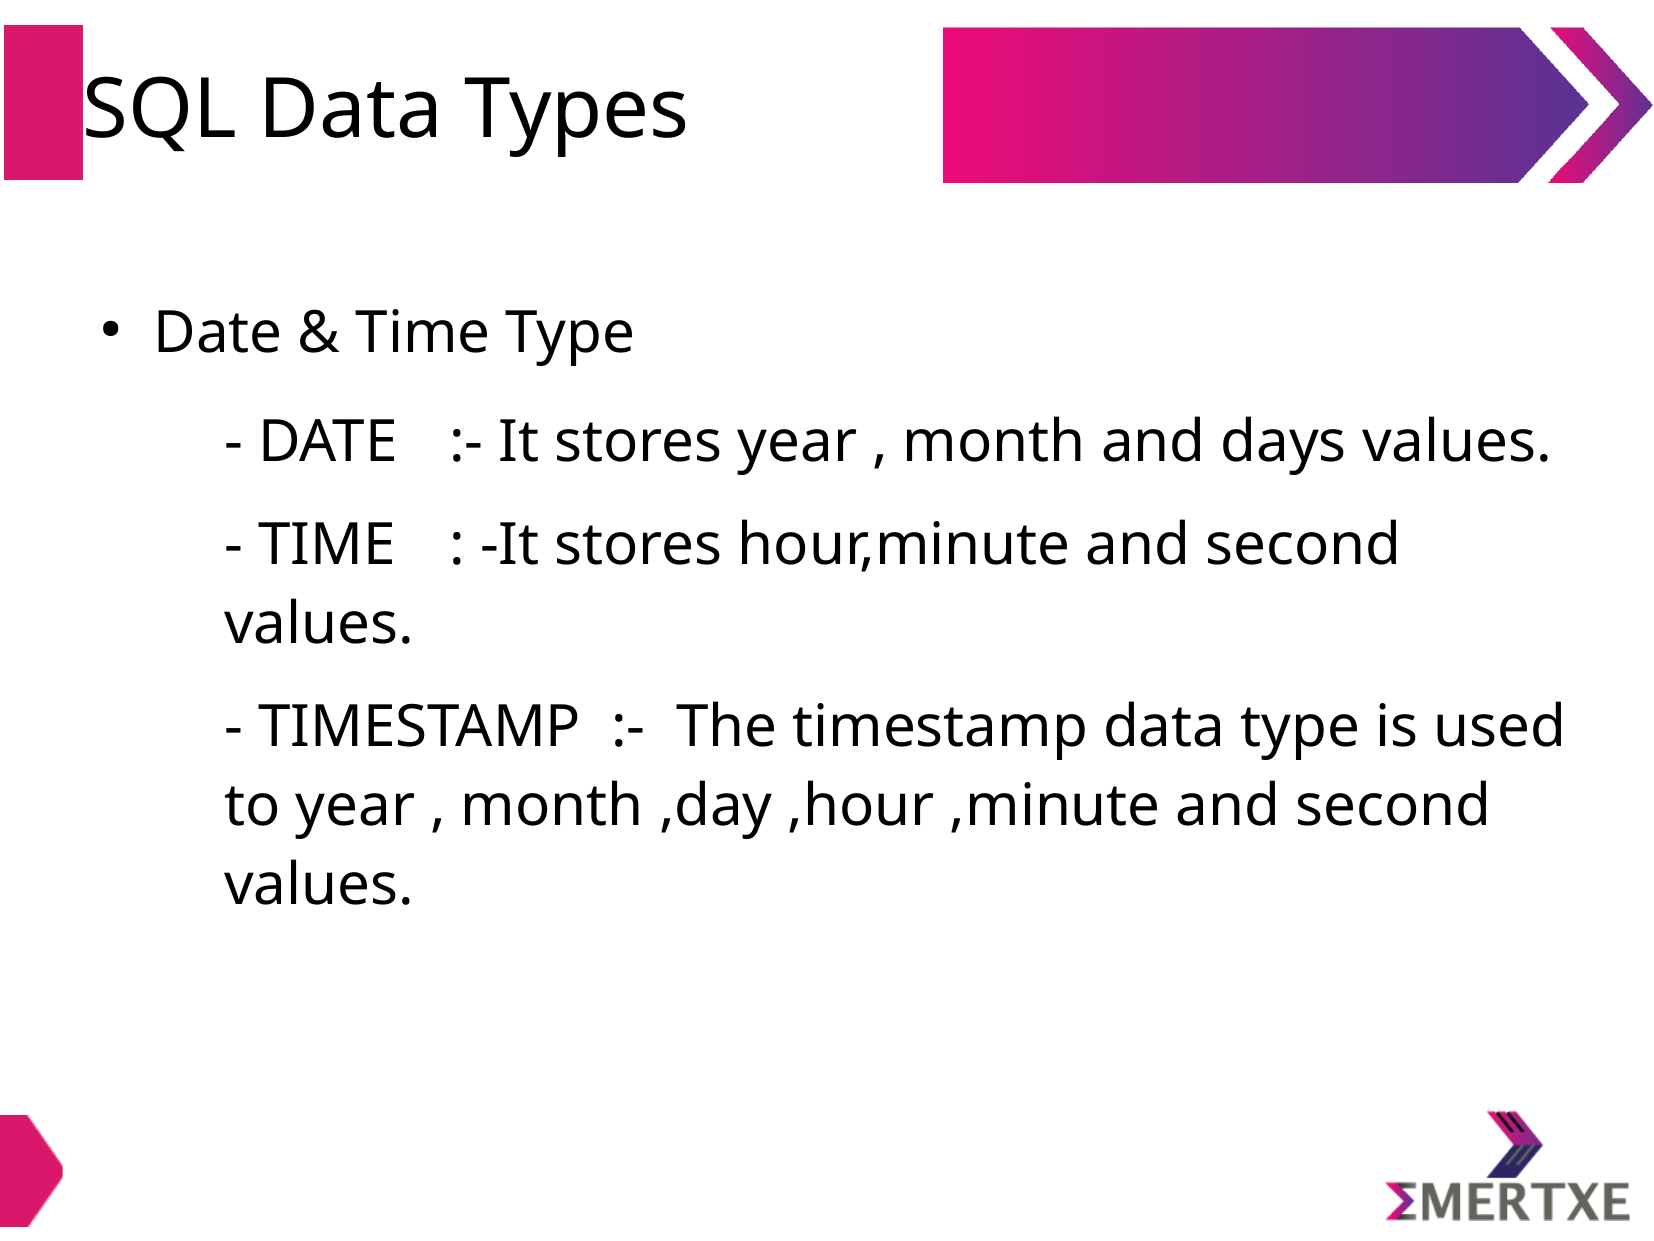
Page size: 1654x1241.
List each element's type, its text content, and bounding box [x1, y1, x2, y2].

list Date & Time Type - DATE :- It stores year , month and days values. - TIME : -It stores hour,minute and second values. - TIMESTAMP :- The timestamp data type is used to year , month ,day ,hour ,minute and second values. [82, 290, 1571, 1010]
picture [1571, 27, 1653, 183]
picture [1385, 1107, 1631, 1221]
title SQL Data Types [82, 2, 1571, 210]
